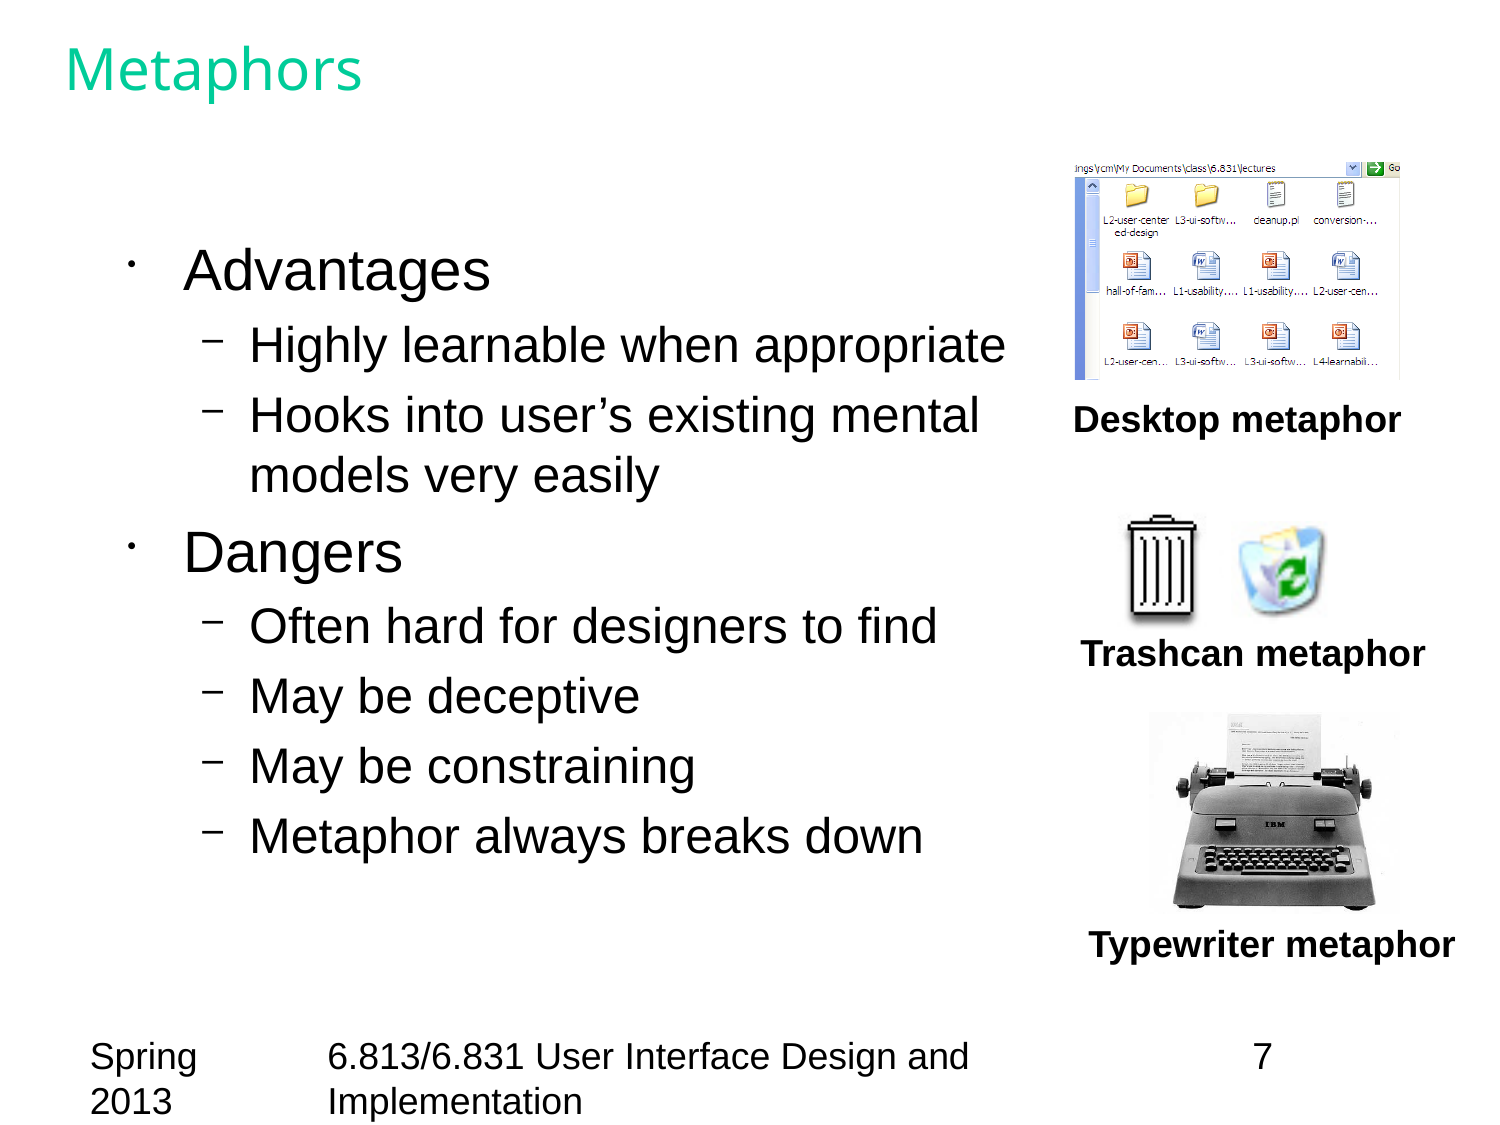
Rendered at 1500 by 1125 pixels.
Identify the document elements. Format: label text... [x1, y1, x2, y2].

picture [1149, 712, 1400, 912]
list Advantages Highly learnable when appropriate Hooks into user’s existing mental models very easily Dangers Often hard for designers to find May be deceptive May be constraining Metaphor always breaks down [112, 224, 1388, 1000]
title Metaphors [50, 24, 1438, 150]
picture [1106, 496, 1224, 621]
text_box Desktop metaphor [1058, 387, 1417, 448]
picture [1074, 162, 1400, 380]
footer 6.813/6.831 User Interface Design and Implementation [312, 1024, 1225, 1103]
slide_number Spring 2013 [75, 1024, 300, 1103]
slide_number <number> [1237, 1024, 1425, 1103]
picture [1231, 521, 1334, 621]
text_box Typewriter metaphor [1073, 912, 1471, 973]
text_box Trashcan metaphor [1065, 621, 1441, 682]
